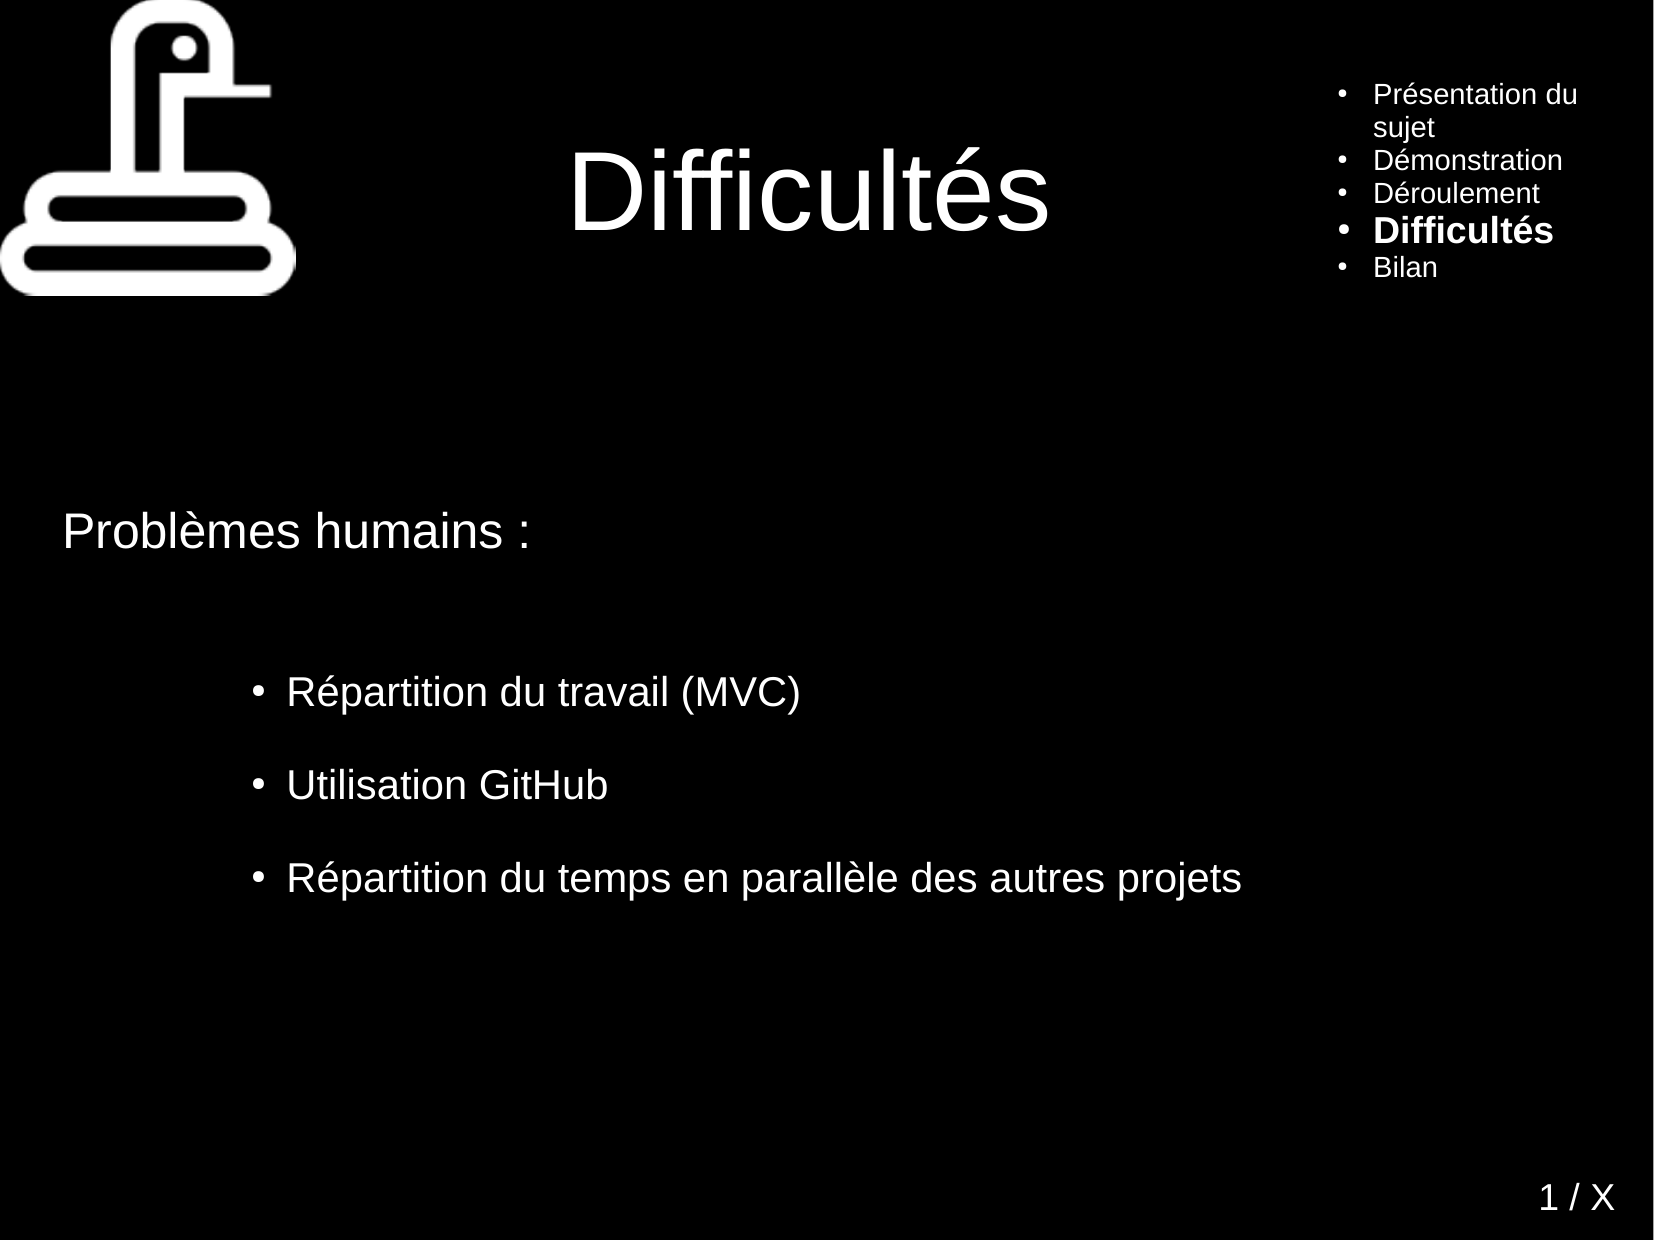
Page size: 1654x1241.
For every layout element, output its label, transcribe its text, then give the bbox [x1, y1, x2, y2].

text_box 1 / X [1523, 1169, 1654, 1241]
title Difficultés [295, 88, 1323, 296]
text_box Présentation du sujet Démonstration Déroulement Difficultés Bilan [1322, 70, 1654, 334]
text_box Répartition du travail (MVC) Utilisation GitHub Répartition du temps en parallèle des autres projets [236, 661, 1312, 1002]
picture [0, 0, 296, 296]
text_box Problèmes humains : [47, 496, 626, 623]
